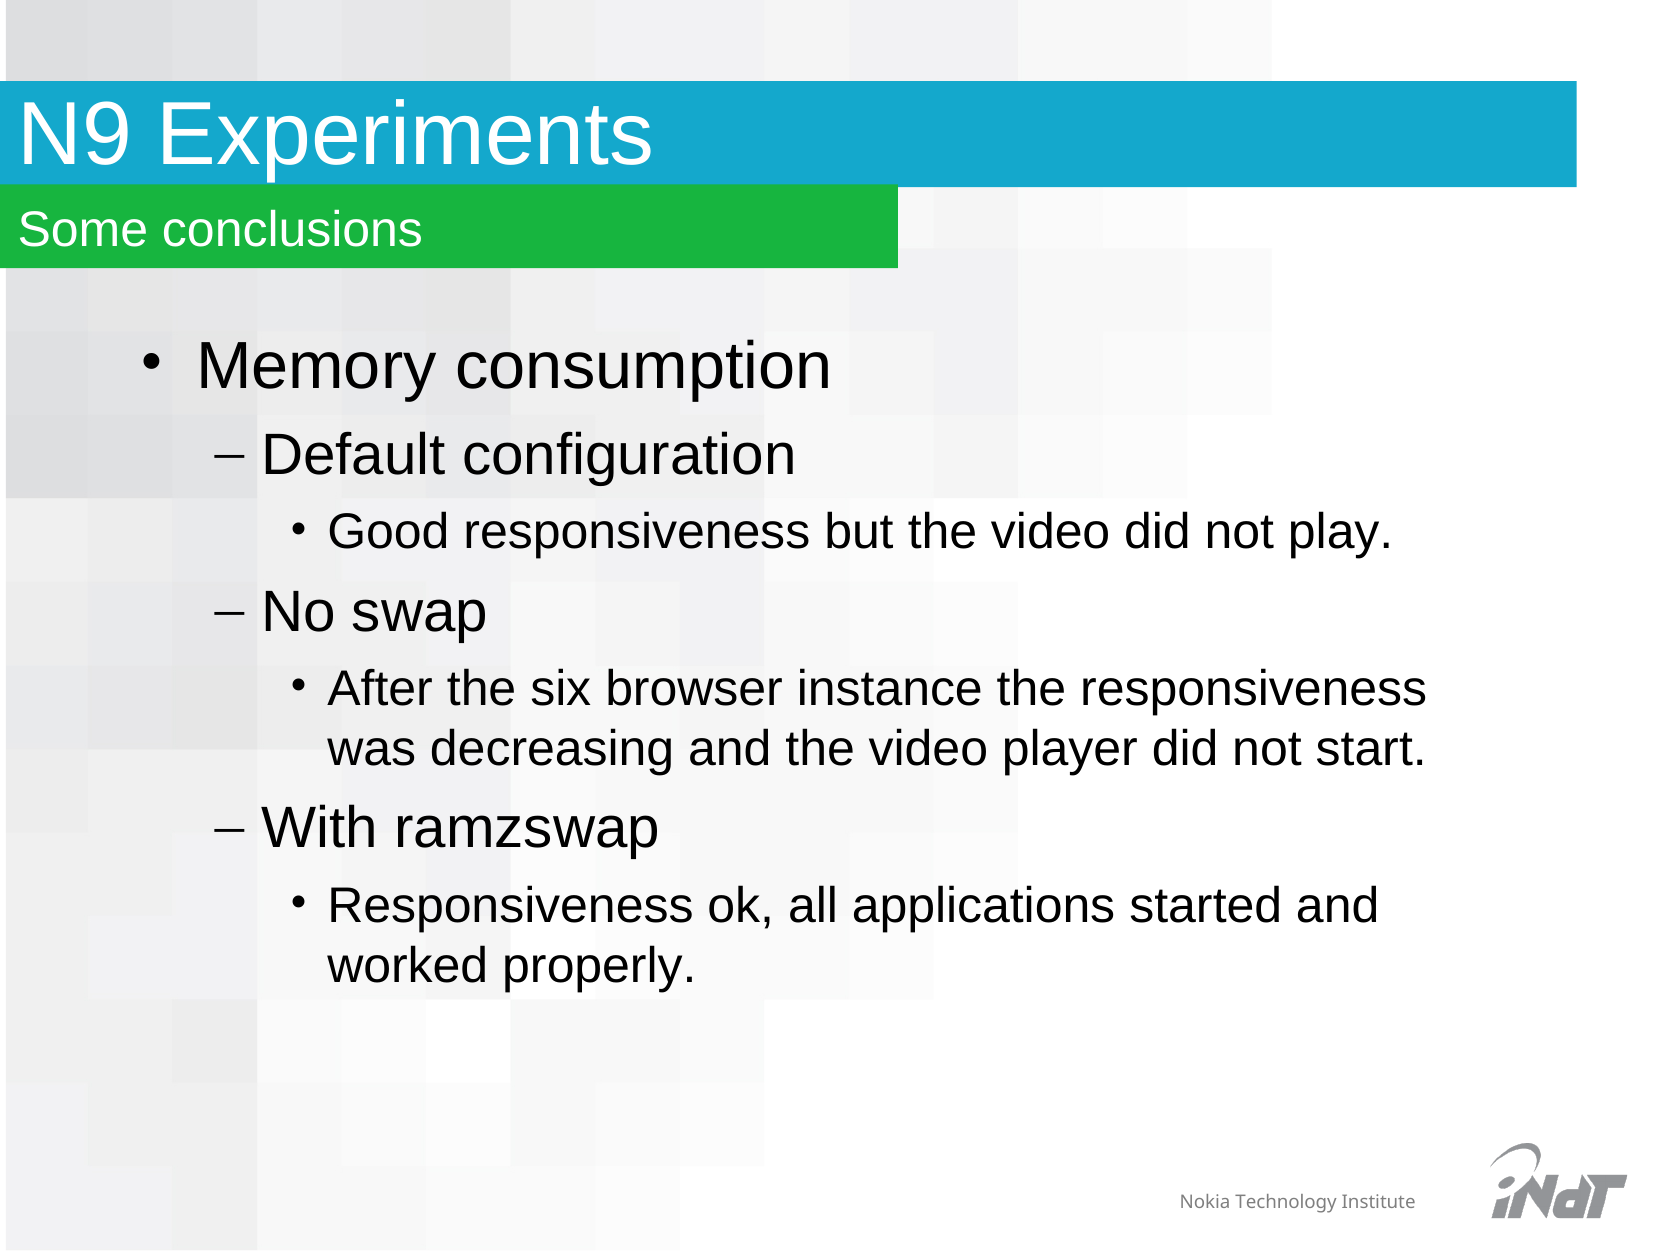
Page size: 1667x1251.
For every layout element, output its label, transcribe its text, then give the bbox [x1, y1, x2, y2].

title N9 Experiments [0, 81, 1577, 188]
list Memory consumption Default configuration Good responsiveness but the video did not play. No swap After the six browser instance the responsiveness was decreasing and the video player did not start. With ramzswap Responsiveness ok, all applications started and worked properly. [124, 313, 1542, 1228]
picture [5, 0, 1667, 1251]
text_box Some conclusions [0, 184, 898, 269]
